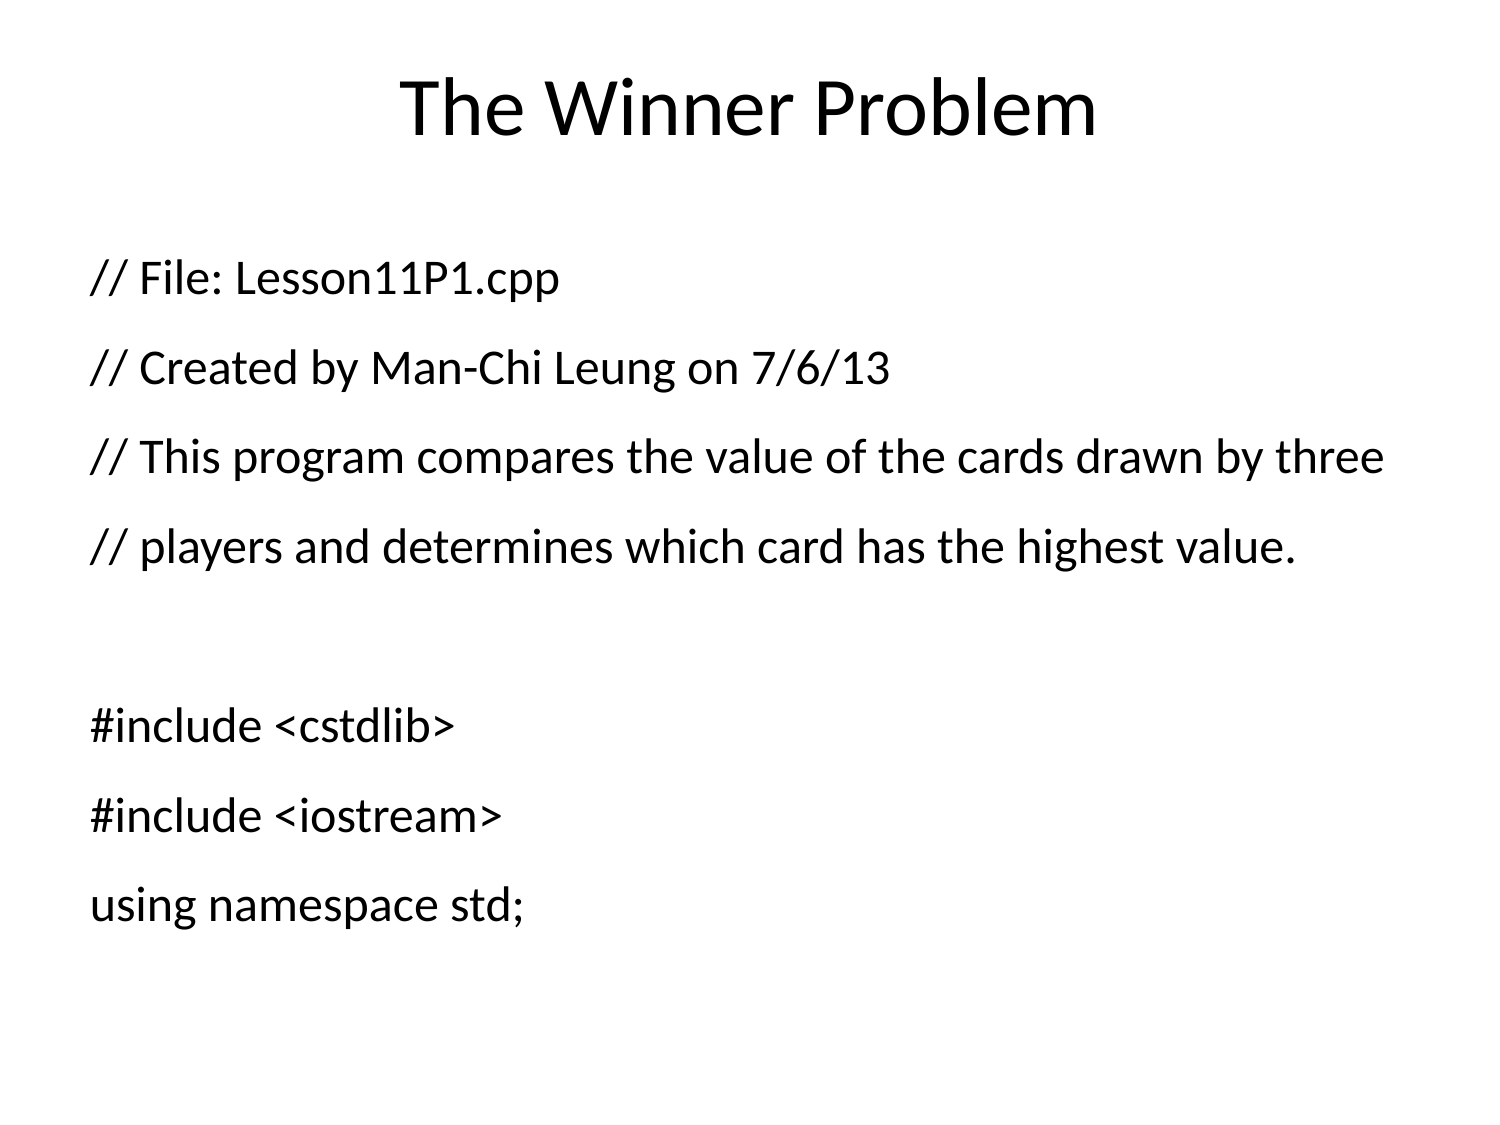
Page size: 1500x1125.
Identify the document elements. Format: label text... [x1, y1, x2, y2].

list // File: Lesson11P1.cpp // Created by Man-Chi Leung on 7/6/13 // This program compares the value of the cards drawn by three // players and determines which card has the highest value. #include <cstdlib> #include <iostream> using namespace std; [75, 237, 1450, 980]
title The Winner Problem [75, 45, 1425, 233]
